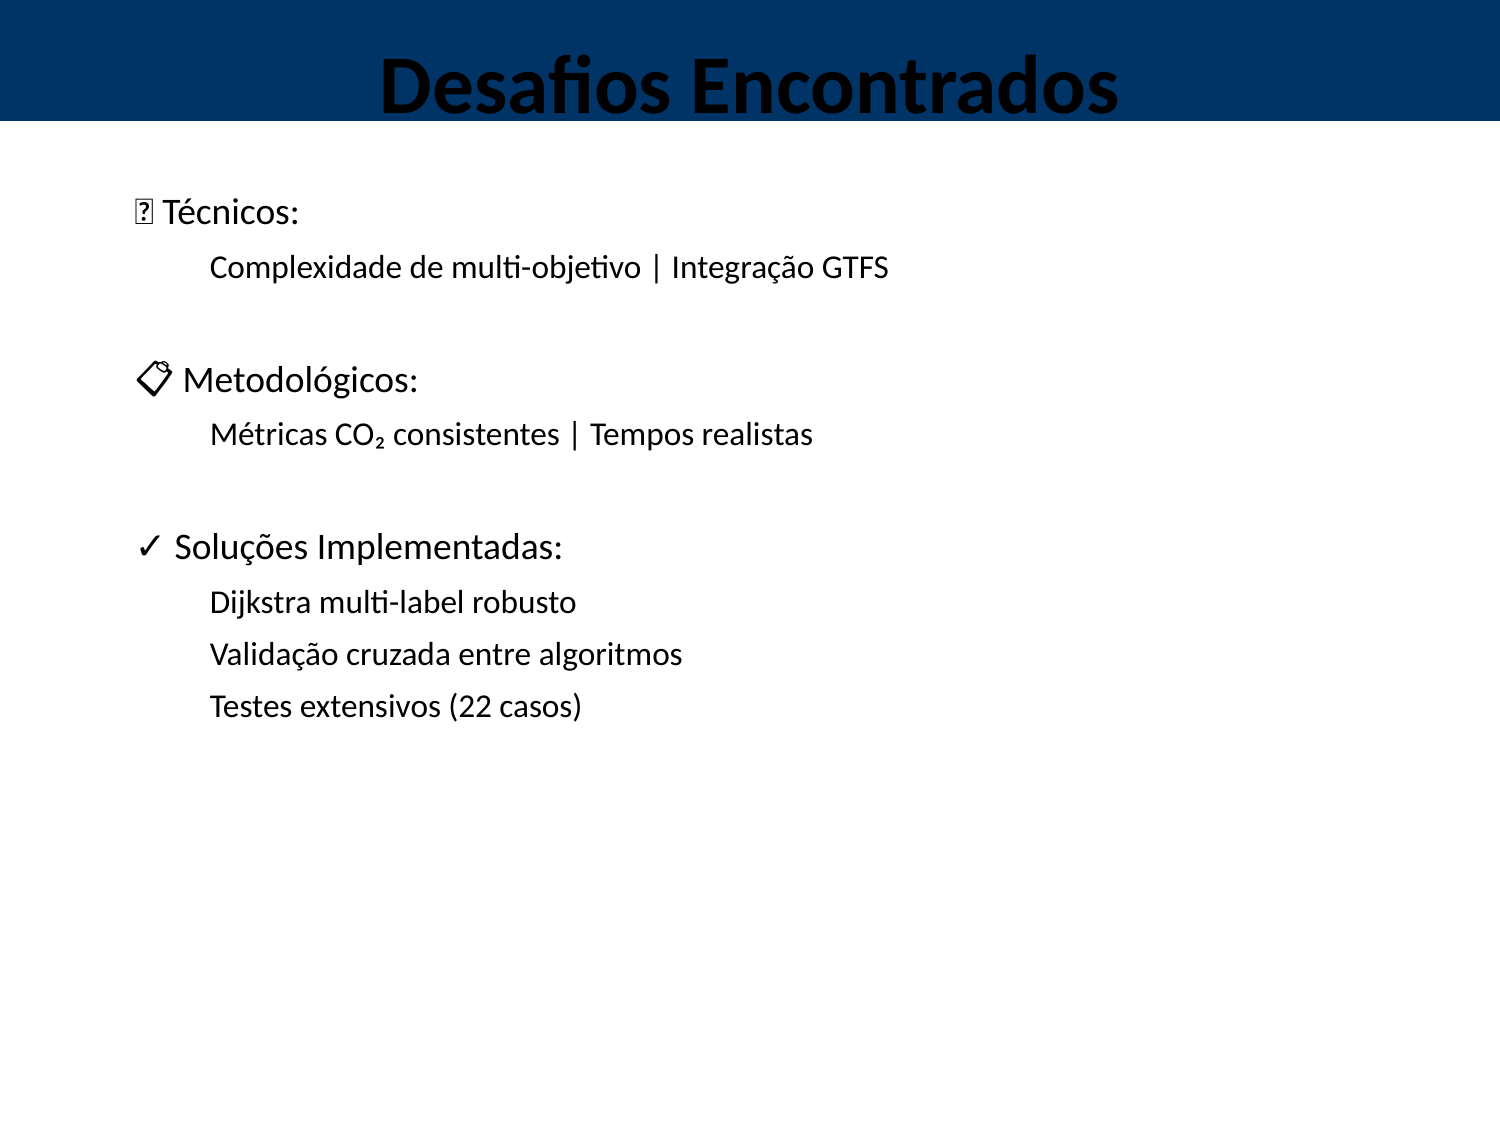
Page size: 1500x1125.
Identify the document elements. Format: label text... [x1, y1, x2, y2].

text_box 🔧 Técnicos: Complexidade de multi-objetivo | Integração GTFS 📋 Metodológicos: Métricas CO₂ consistentes | Tempos realistas ✓ Soluções Implementadas: Dijkstra multi-label robusto Validação cruzada entre algoritmos Testes extensivos (22 casos) [119, 179, 1380, 733]
text_box Desafios Encontrados [364, 22, 1135, 138]
text_box [0, 0, 1500, 120]
